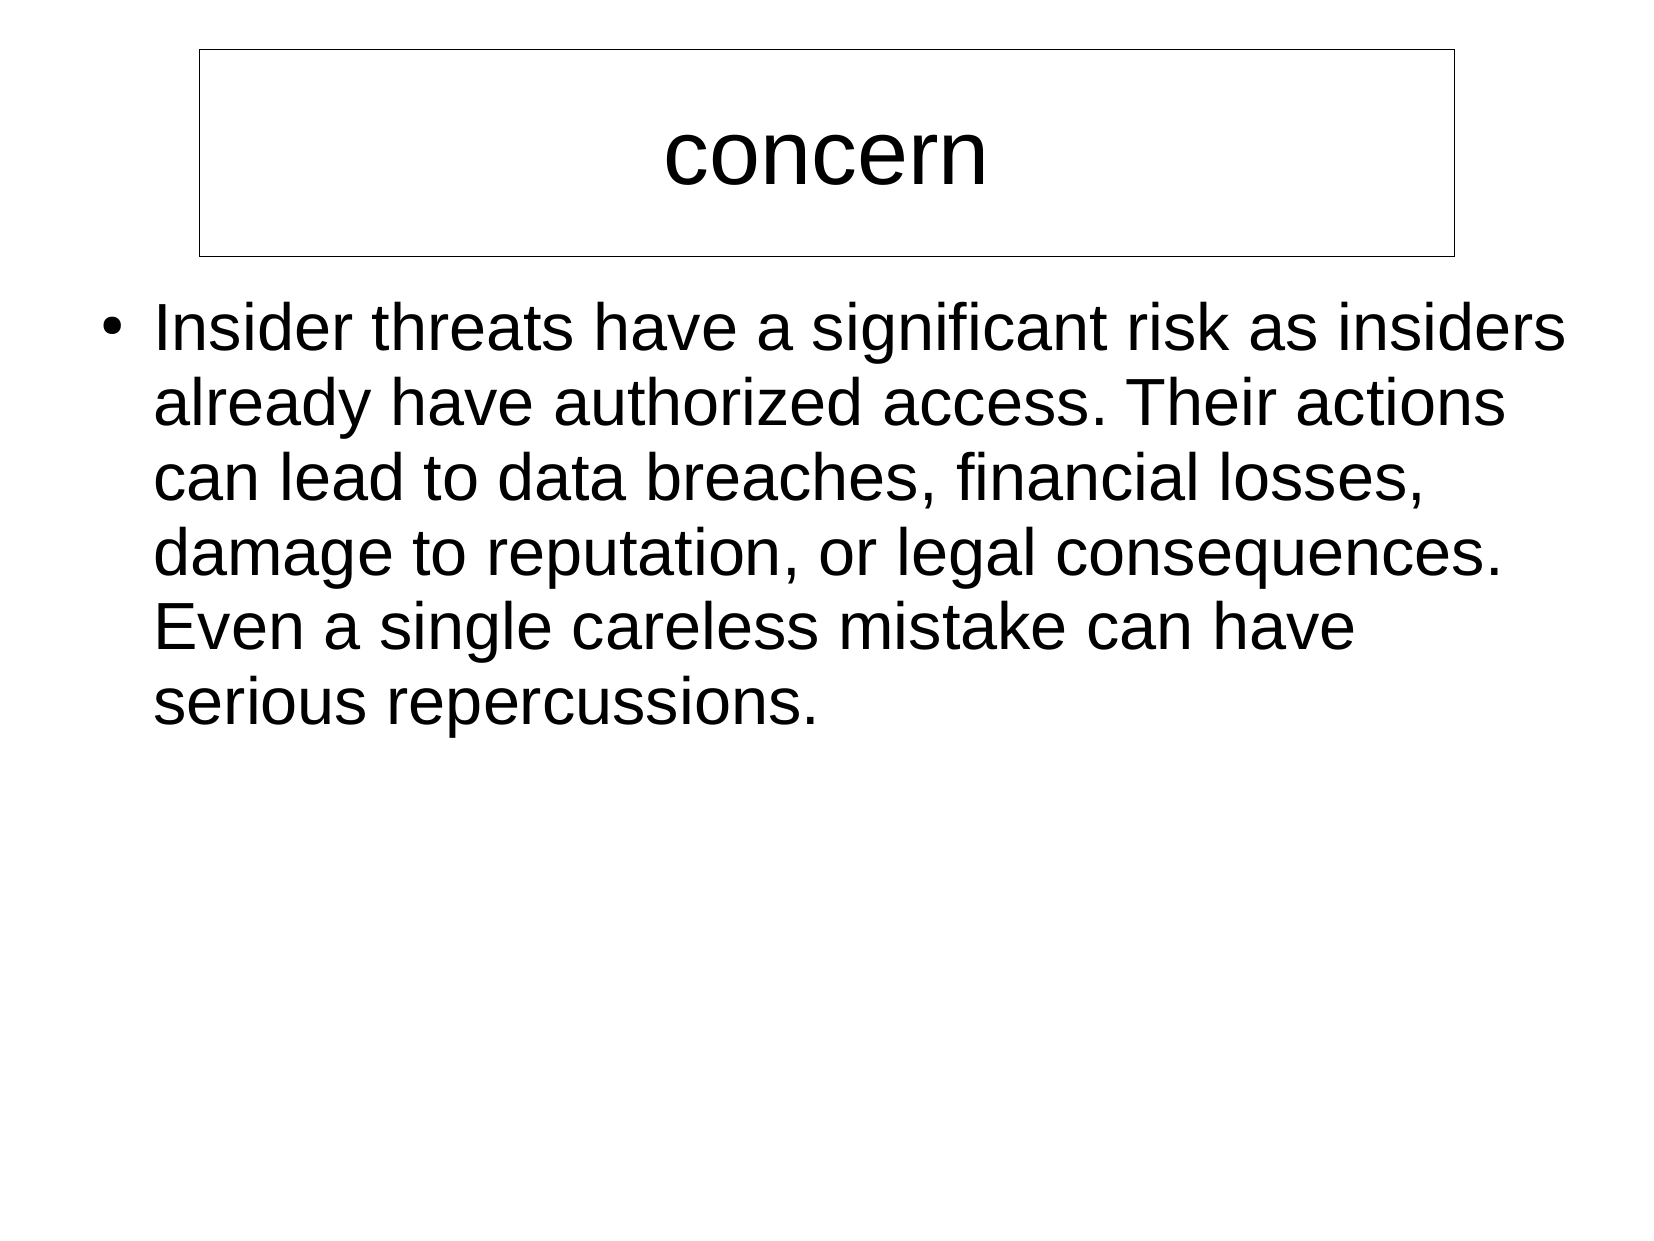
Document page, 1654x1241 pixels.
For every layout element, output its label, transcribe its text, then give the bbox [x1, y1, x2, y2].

list Insider threats have a significant risk as insiders already have authorized access. Their actions can lead to data breaches, financial losses, damage to reputation, or legal consequences. Even a single careless mistake can have serious repercussions. [82, 290, 1571, 1010]
title concern [199, 49, 1455, 257]
